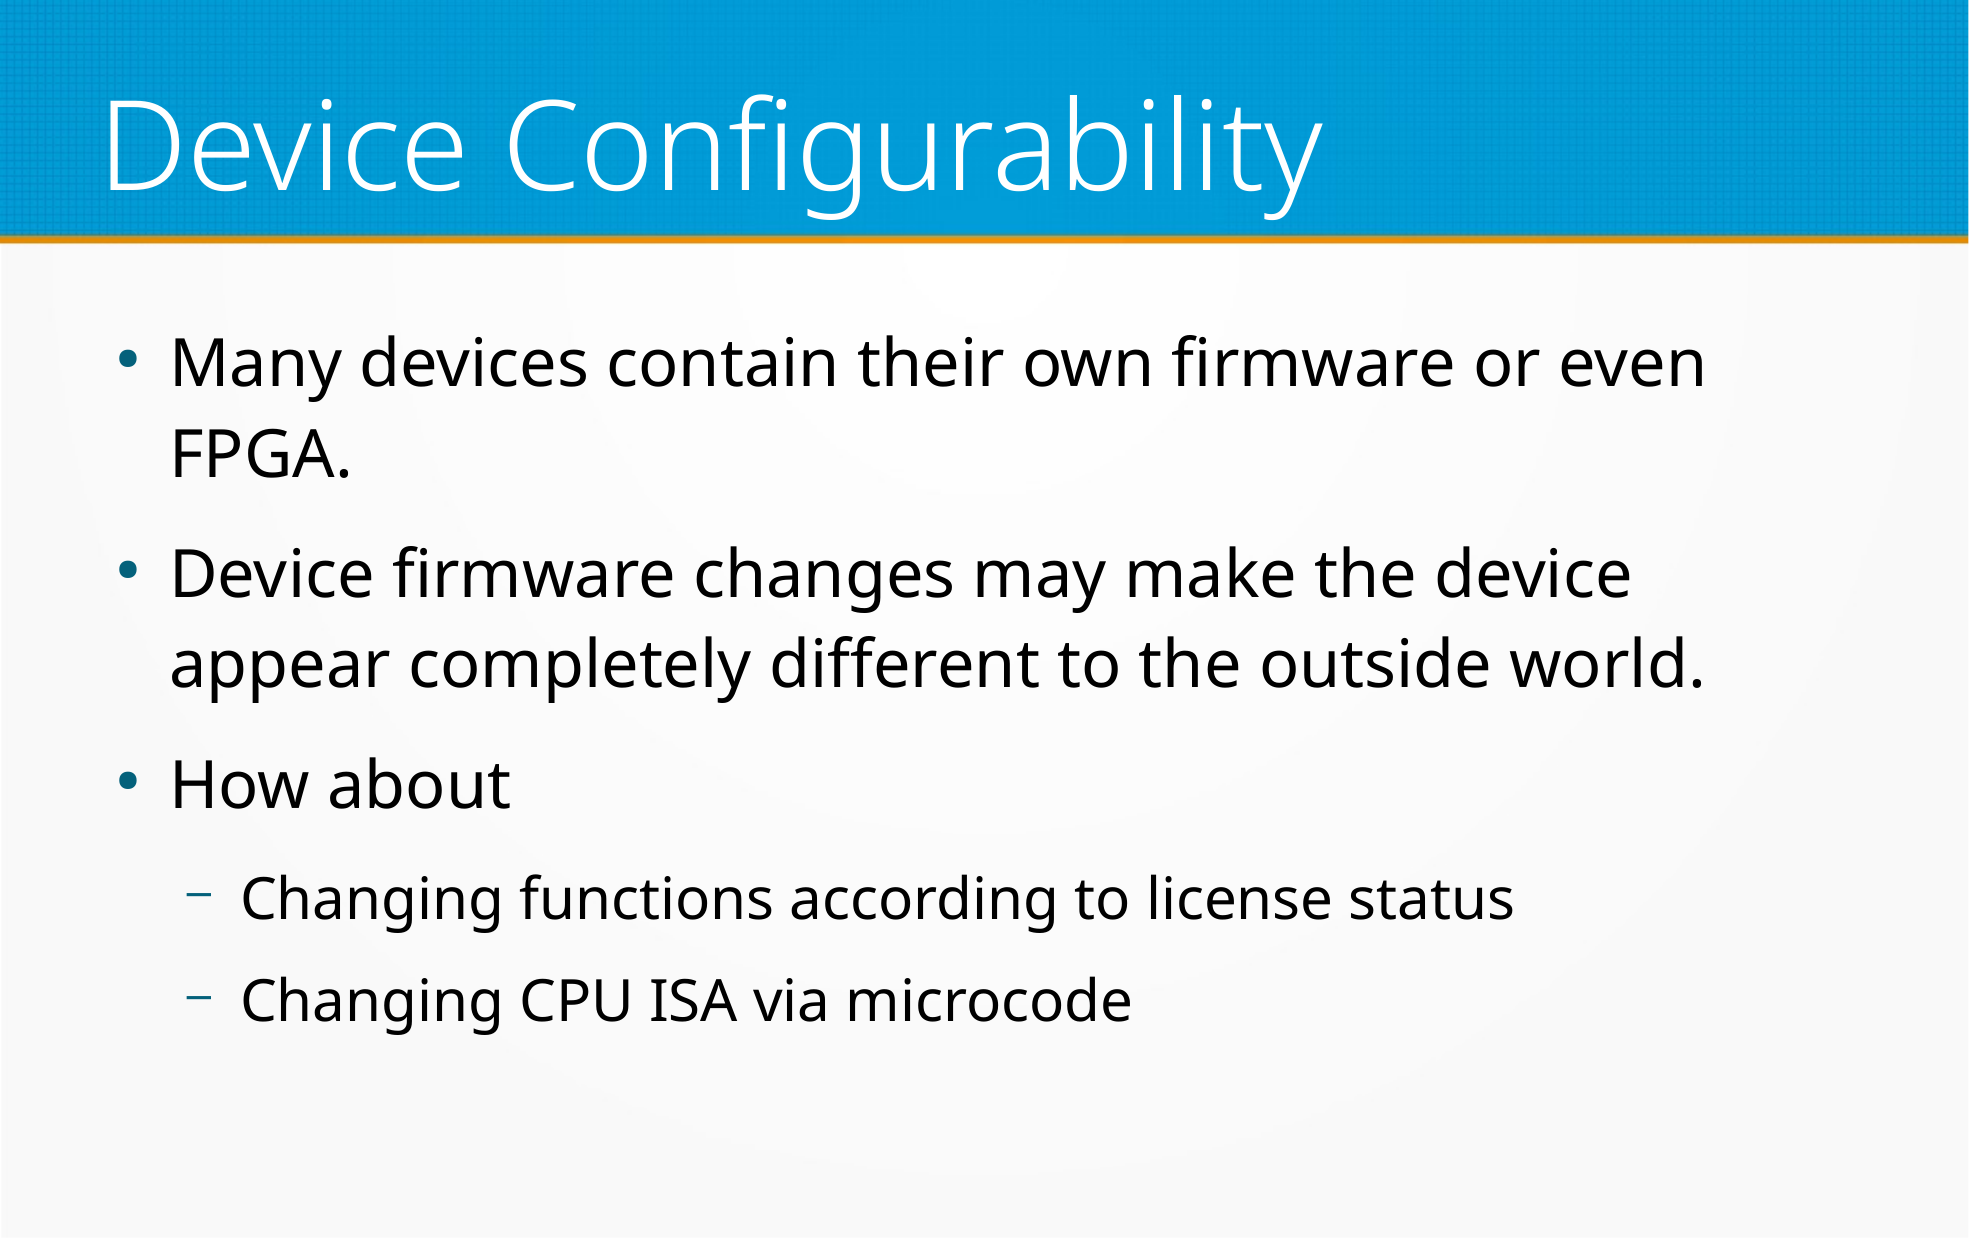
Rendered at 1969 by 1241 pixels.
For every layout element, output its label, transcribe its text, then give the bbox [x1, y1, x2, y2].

picture [0, 233, 1969, 1241]
list Many devices contain their own firmware or even FPGA. Device firmware changes may make the device appear completely different to the outside world. How about Changing functions according to license status Changing CPU ISA via microcode [98, 315, 1861, 1081]
title Device Configurability [98, 19, 1870, 227]
